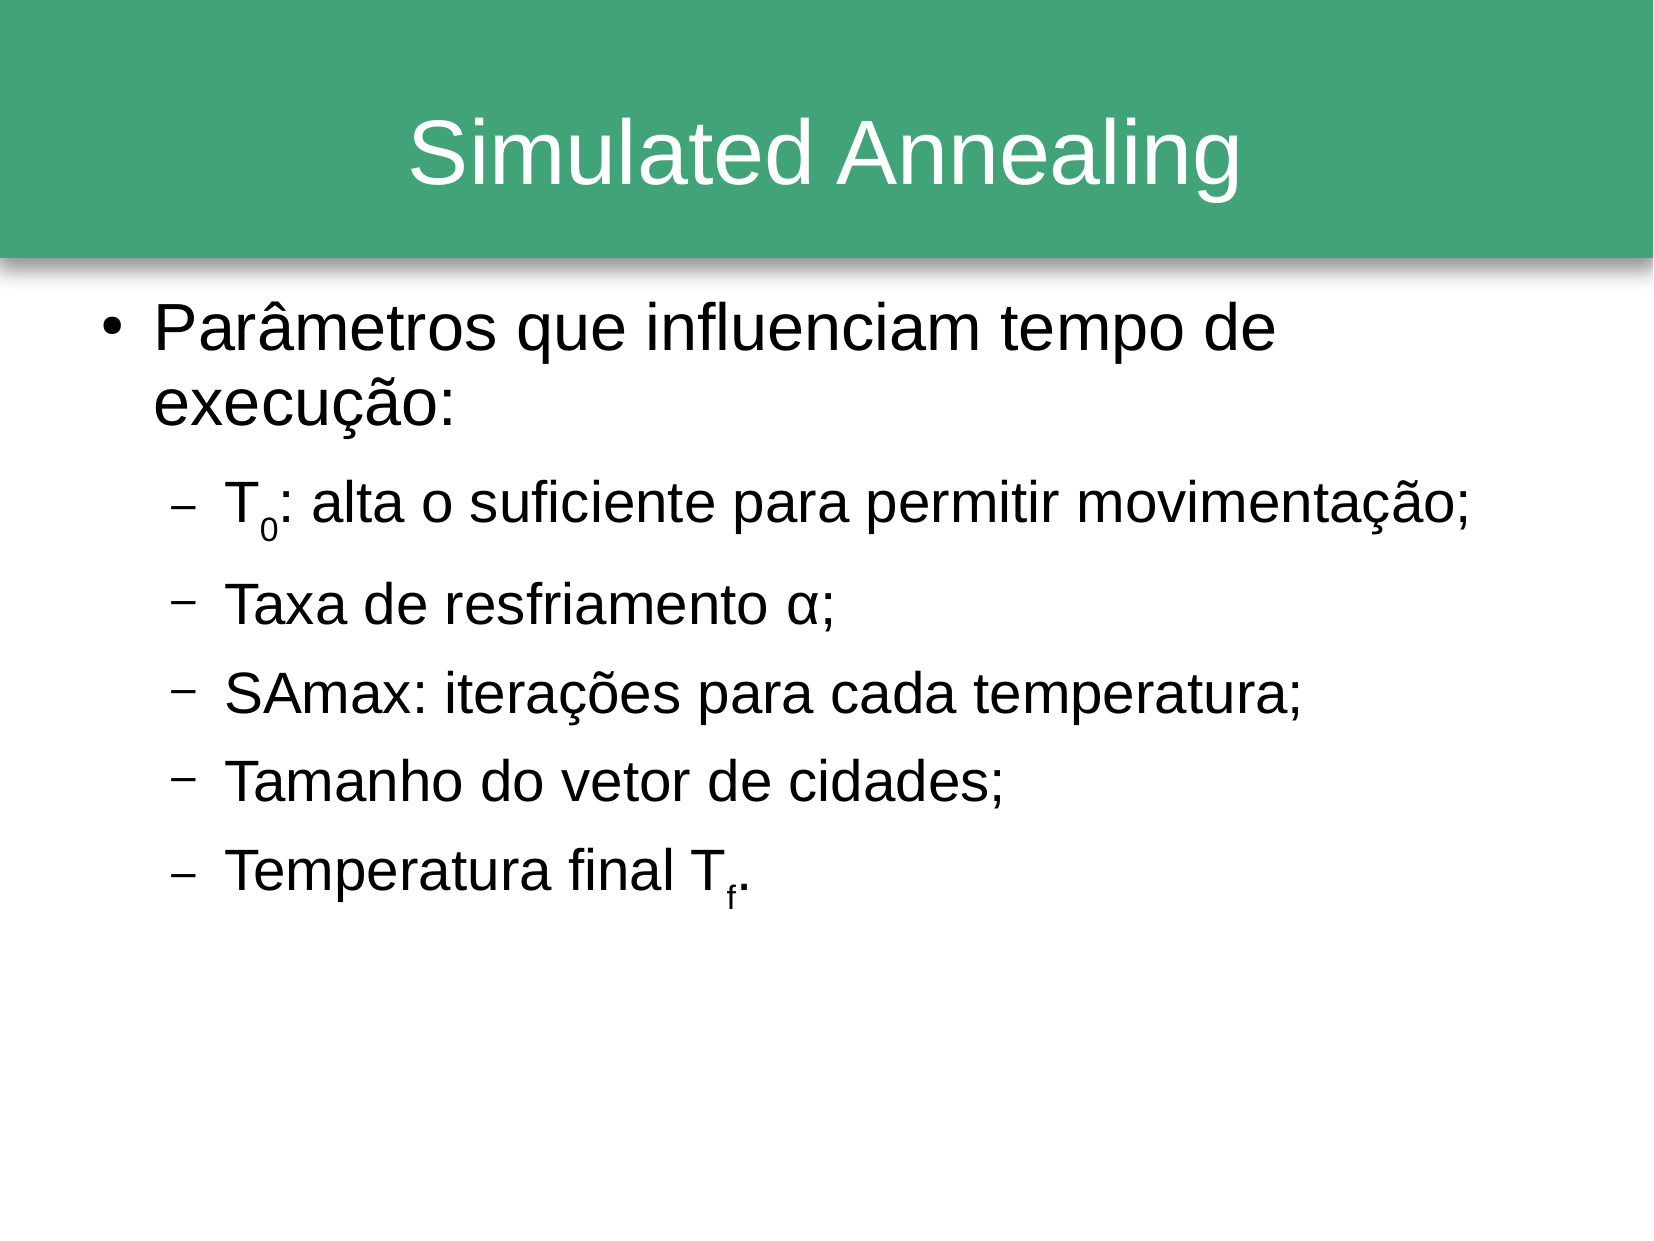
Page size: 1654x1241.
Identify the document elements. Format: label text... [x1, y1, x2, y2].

picture [0, 0, 1654, 1241]
list Parâmetros que influenciam tempo de execução: T0: alta o suficiente para permitir movimentação; Taxa de resfriamento α; SAmax: iterações para cada temperatura; Tamanho do vetor de cidades; Temperatura final Tf. [82, 290, 1571, 1010]
title Simulated Annealing [82, 49, 1571, 257]
